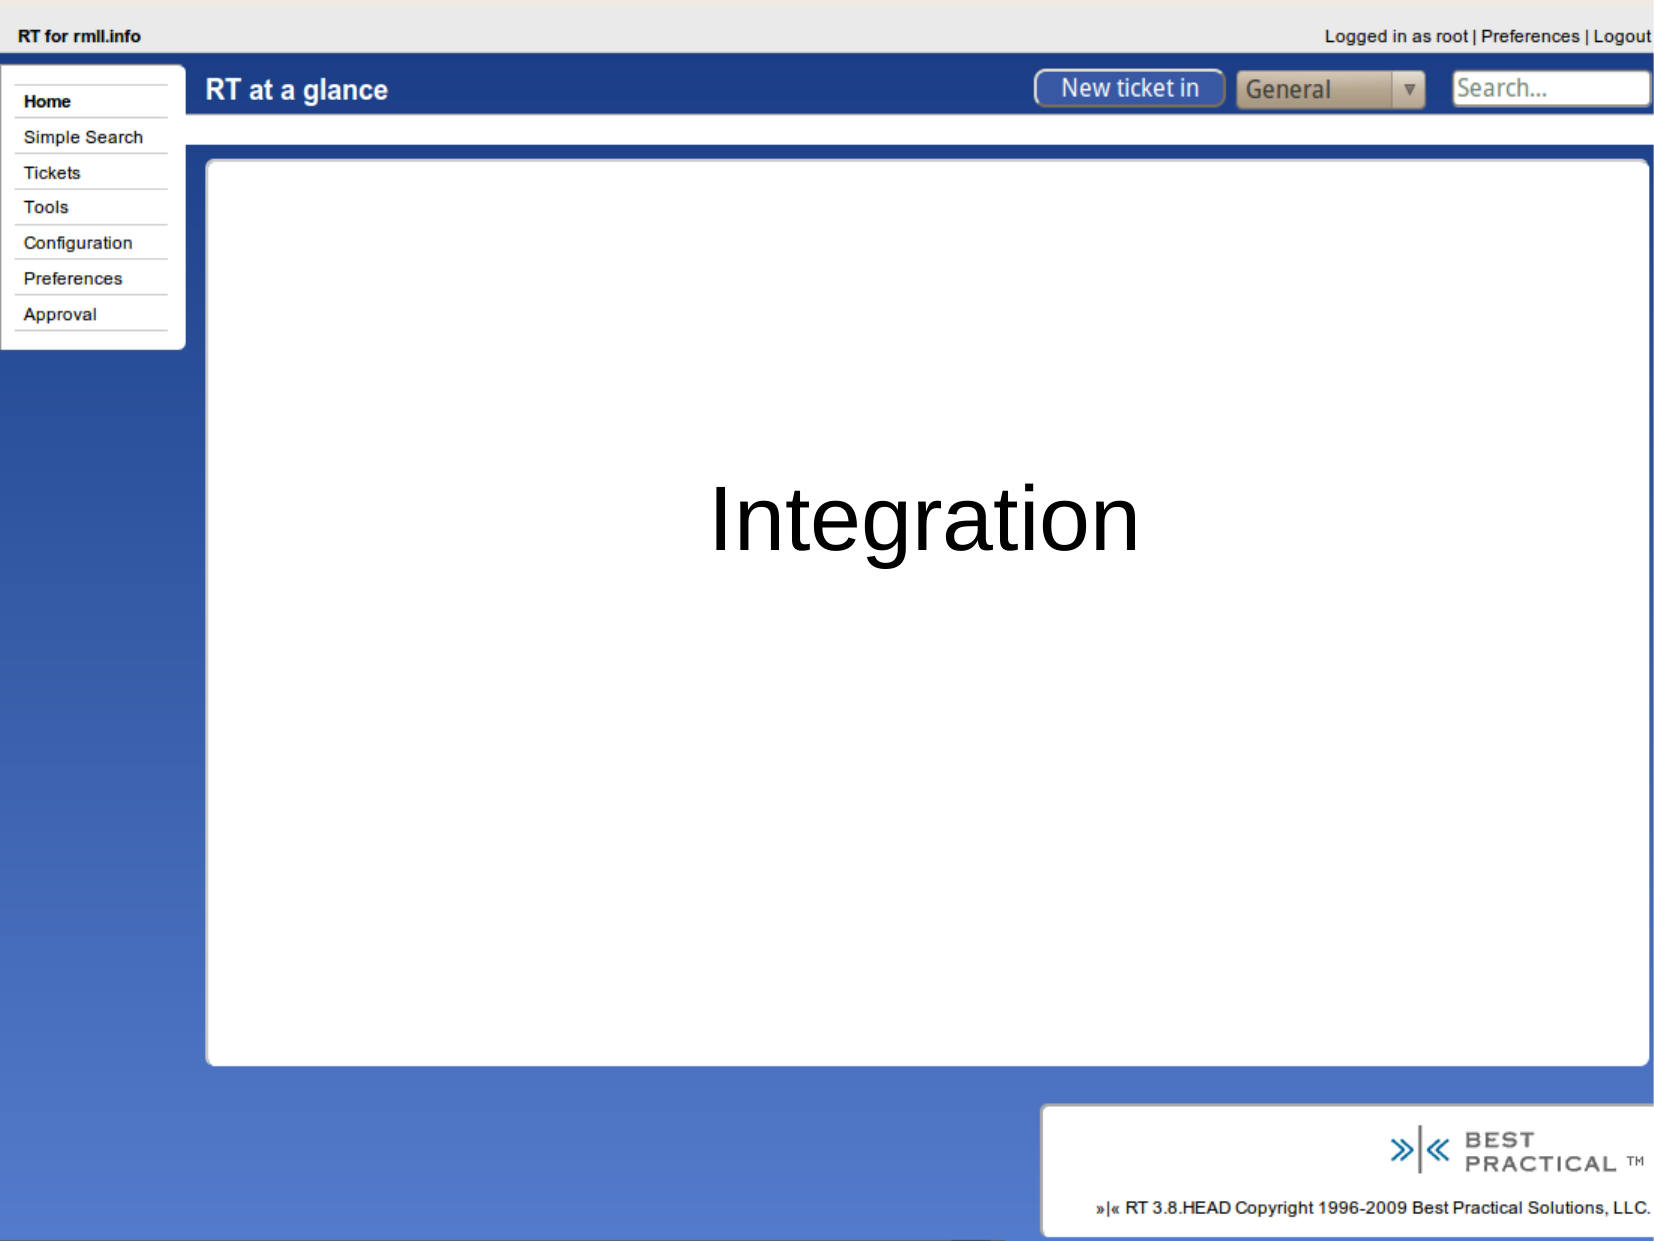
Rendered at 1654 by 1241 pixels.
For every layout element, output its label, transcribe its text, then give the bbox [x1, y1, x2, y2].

picture [468, 0, 1654, 1241]
title Integration [280, 428, 1571, 609]
